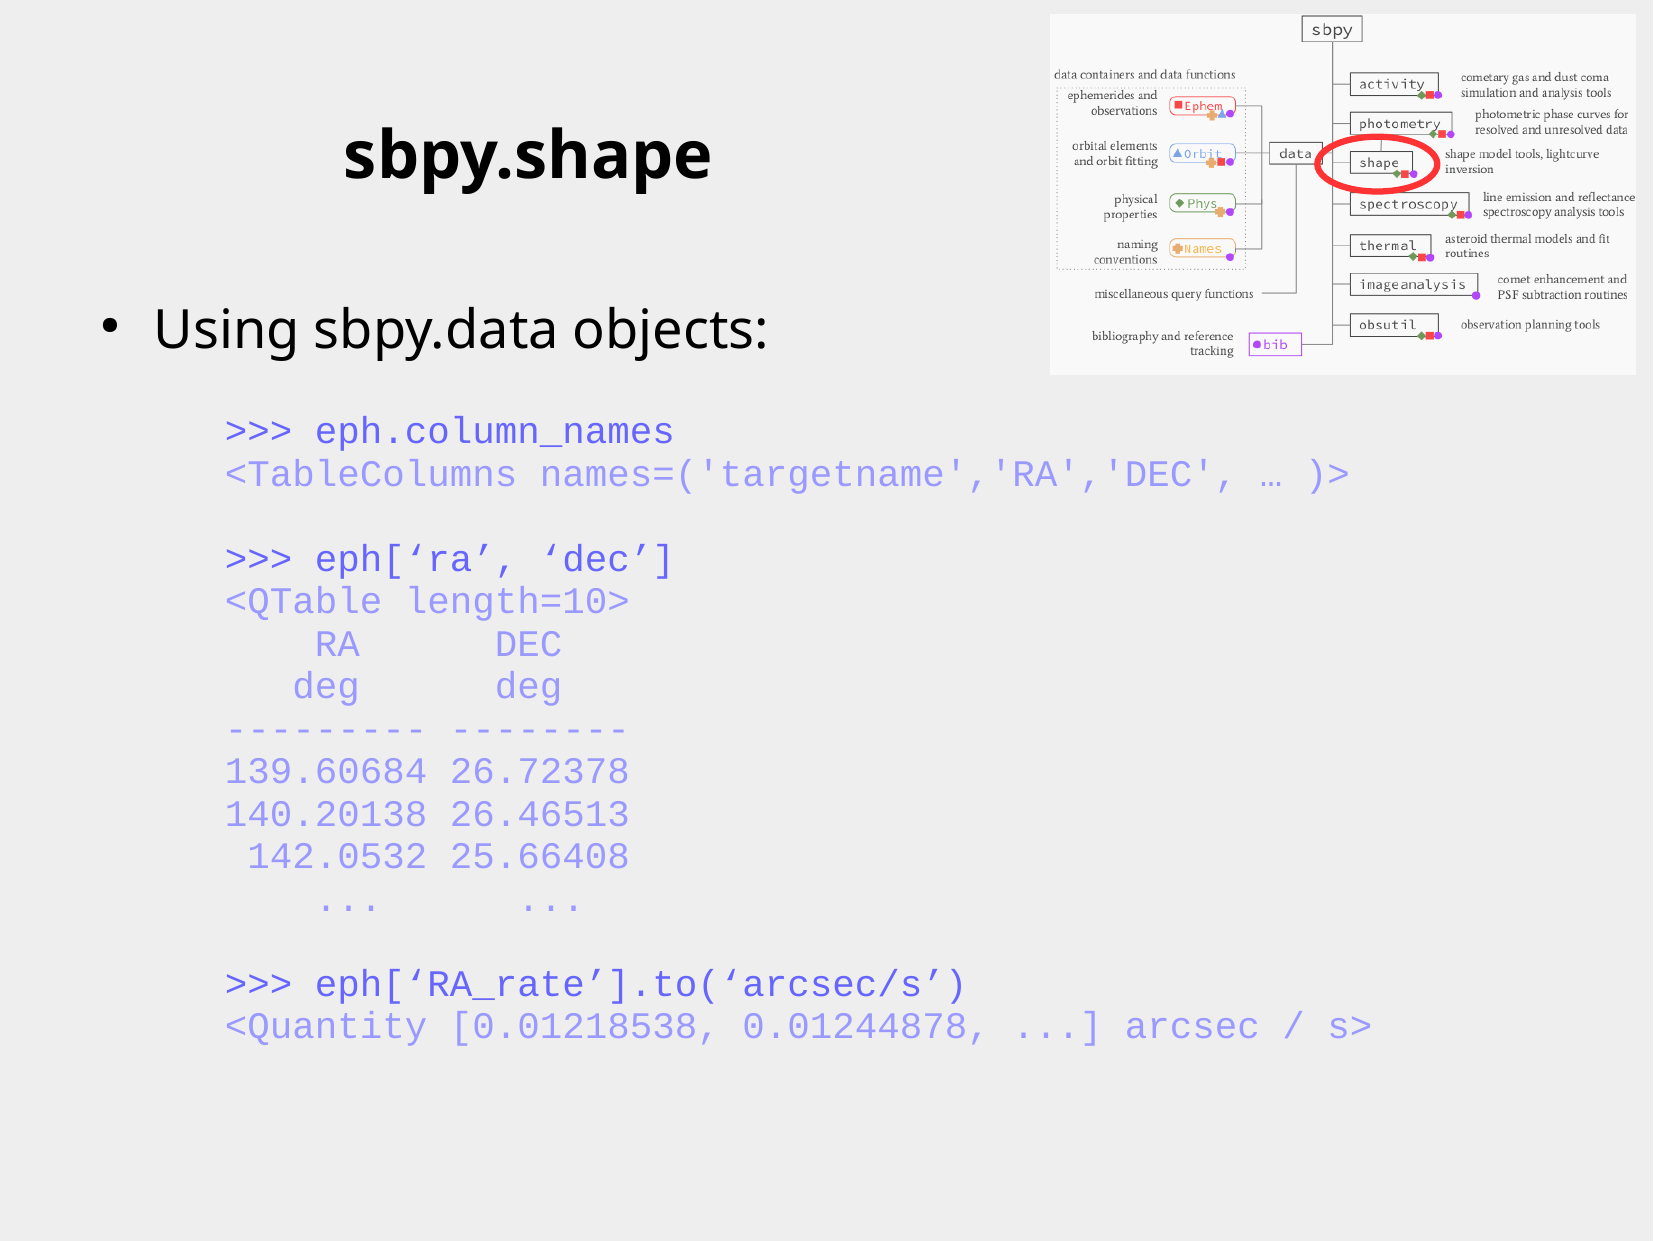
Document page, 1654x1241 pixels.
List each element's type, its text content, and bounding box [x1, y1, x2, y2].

picture [1050, 15, 1636, 376]
text_box >>> eph.column_names <TableColumns names=('targetname','RA','DEC', … )> >>> eph[‘ra’, ‘dec’] <QTable length=10> RA DEC deg deg --------- -------- 139.60684 26.72378 140.20138 26.46513 142.0532 25.66408 ... ... >>> eph[‘RA_rate’].to(‘arcsec/s’) <Quantity [0.01218538, 0.01244878, ...] arcsec / s> [210, 405, 1617, 1058]
list Using sbpy.data objects: [82, 290, 1571, 1171]
title sbpy.shape [82, 49, 976, 257]
